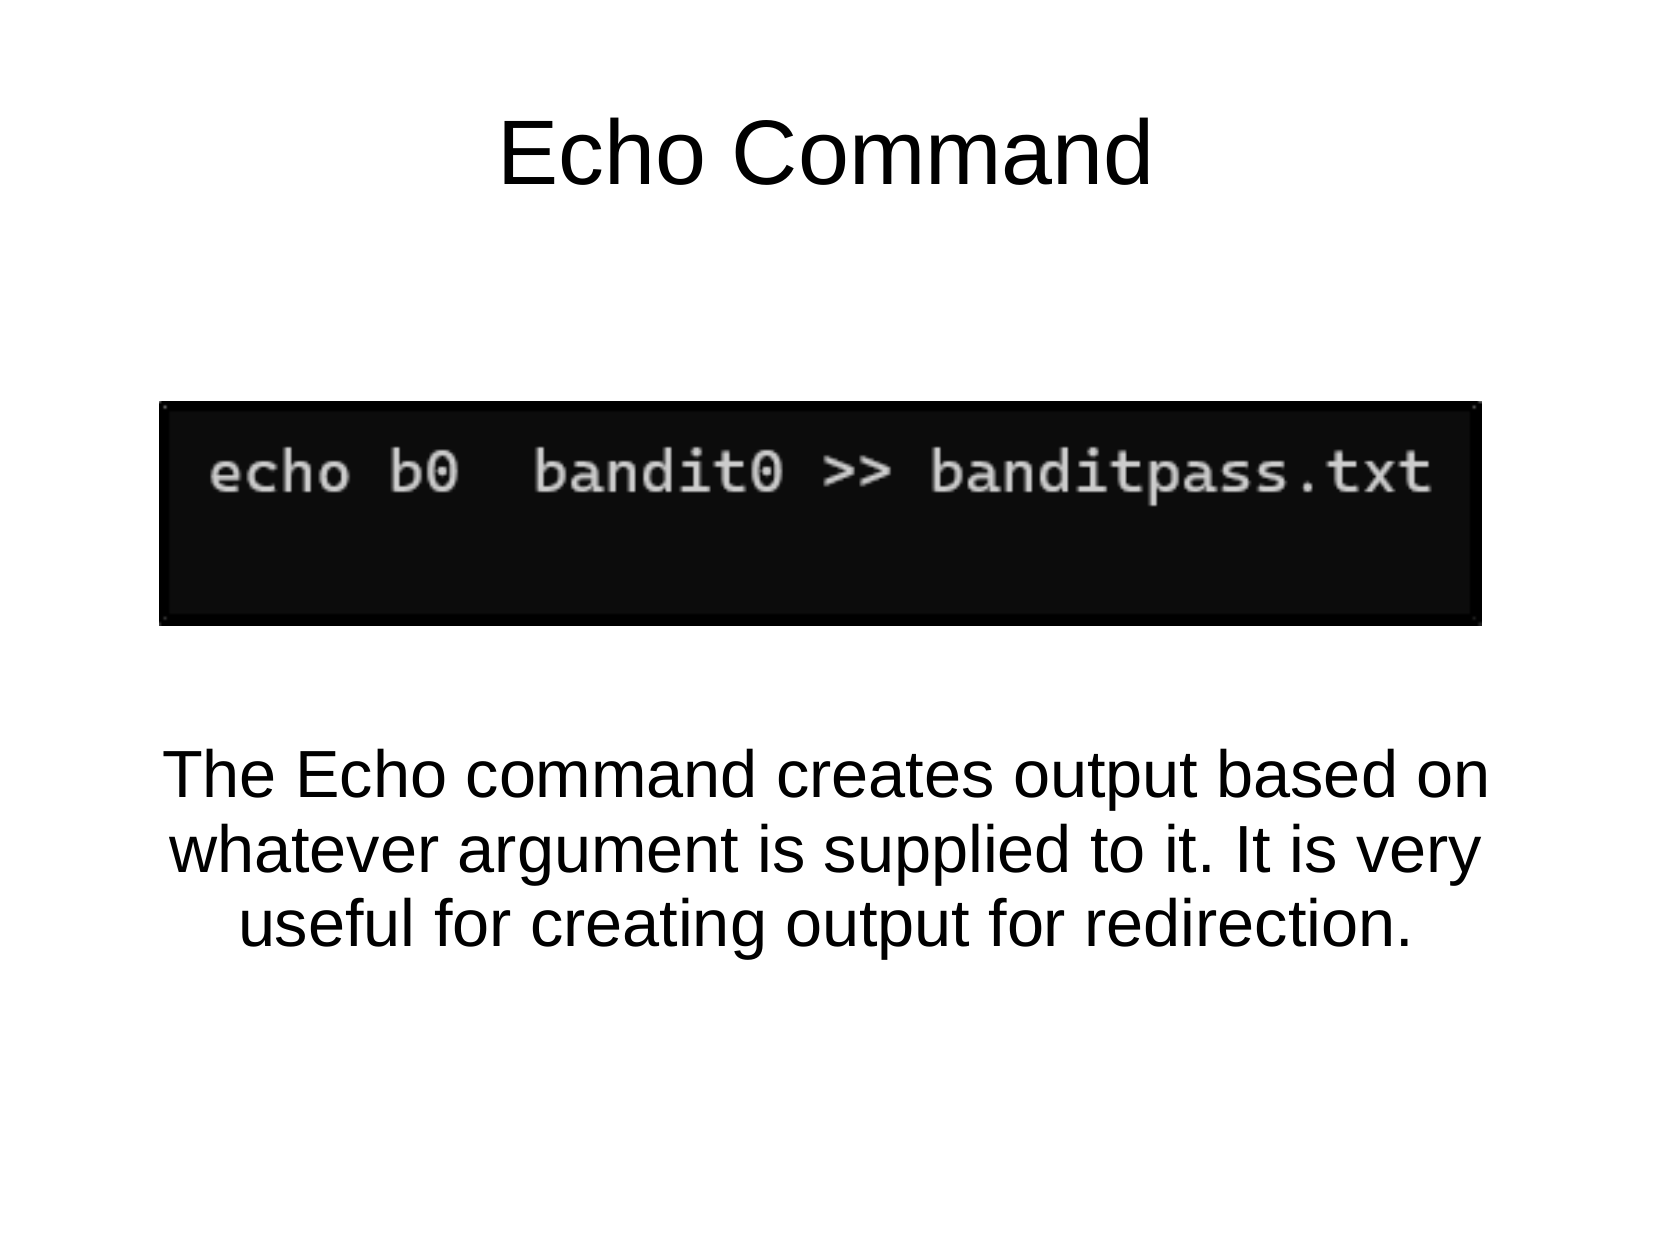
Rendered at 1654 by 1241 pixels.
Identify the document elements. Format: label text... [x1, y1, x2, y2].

subtitle The Echo command creates output based on whatever argument is supplied to it. It is very useful for creating output for redirection. [82, 290, 1571, 1109]
picture [159, 401, 1482, 626]
title Echo Command [82, 49, 1571, 257]
